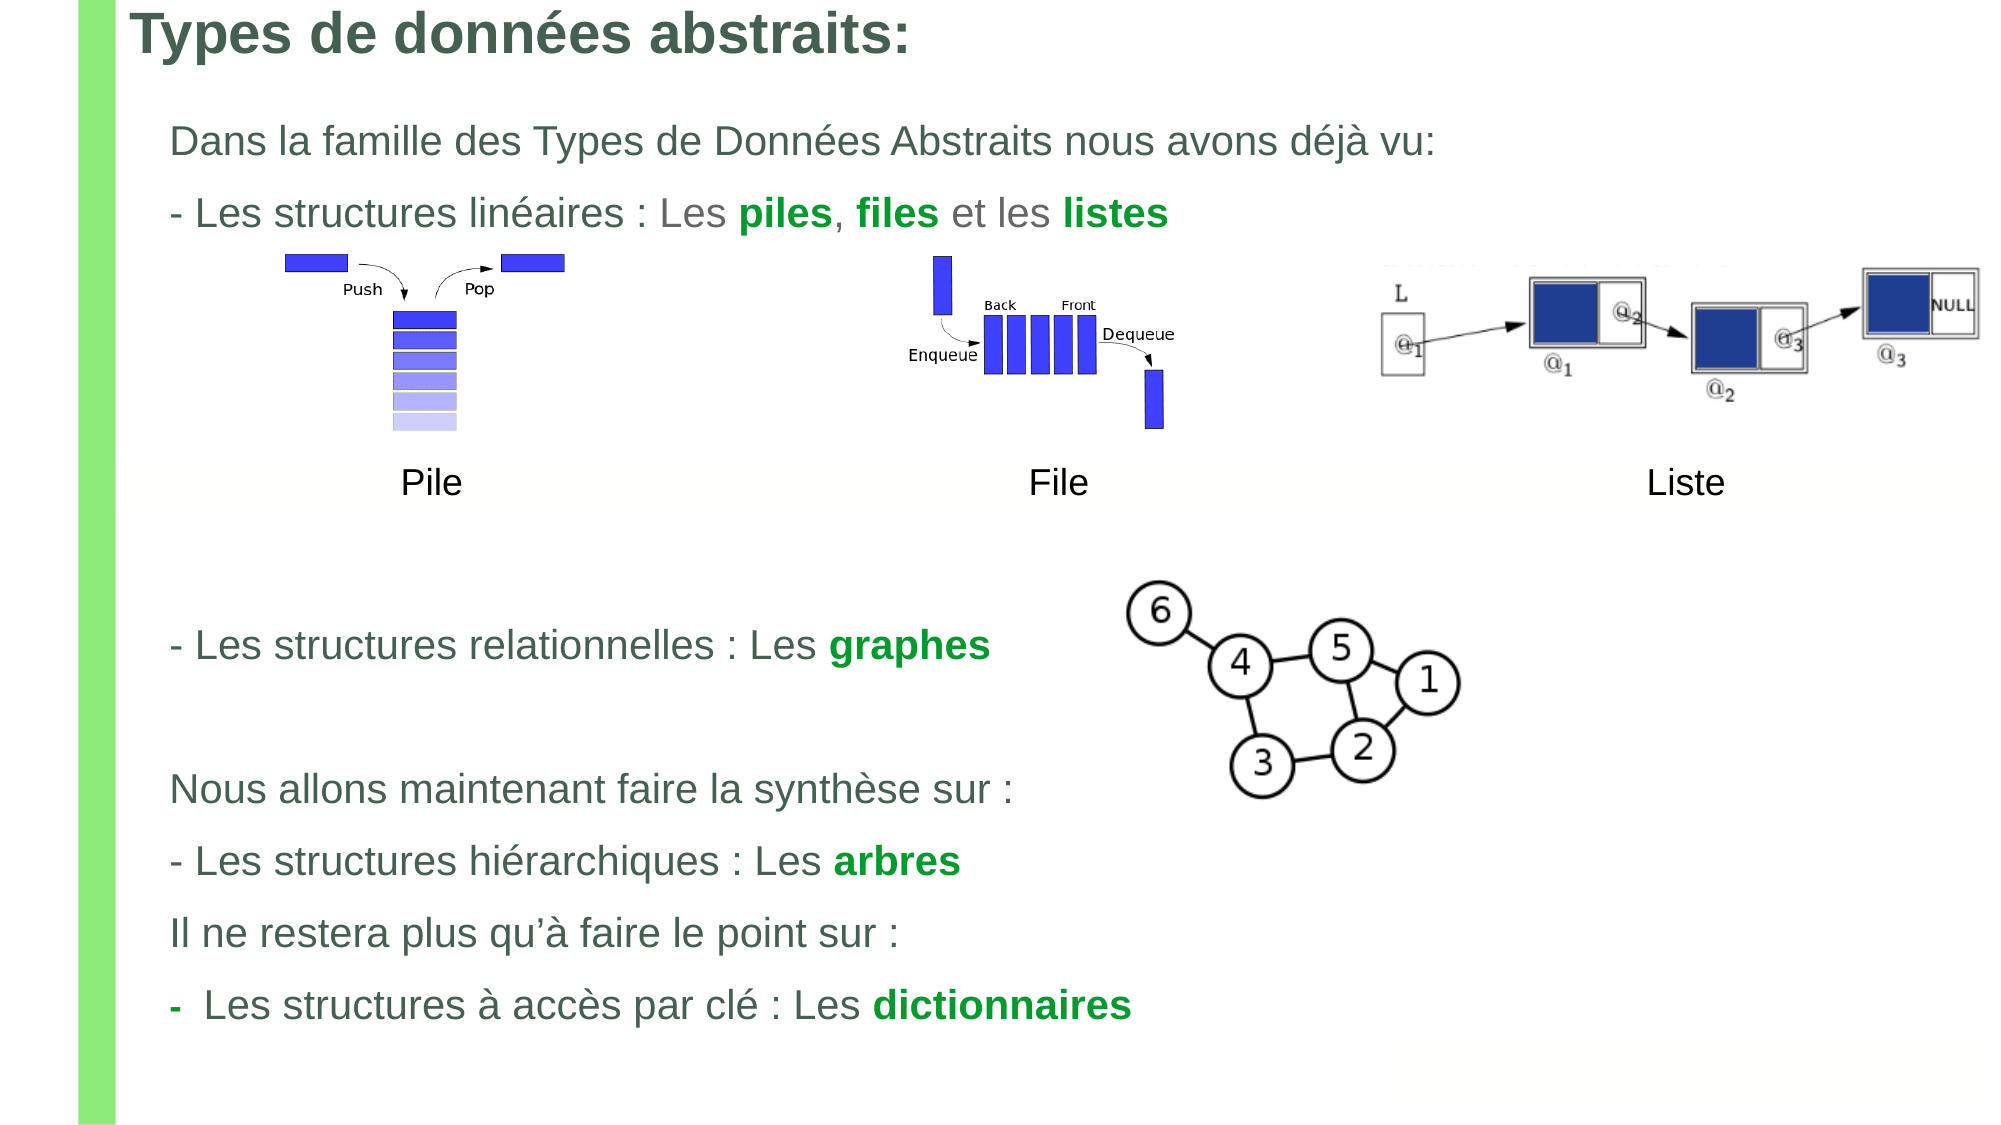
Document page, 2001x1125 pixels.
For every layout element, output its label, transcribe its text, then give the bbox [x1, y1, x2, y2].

table_header [1791, 1035, 1994, 1114]
picture [904, 253, 1175, 431]
picture [283, 253, 565, 431]
picture [1370, 265, 2000, 408]
text_box Dans la famille des Types de Données Abstraits nous avons déjà vu: - Les structures linéaires : Les piles, files et les listes - Les structures relationnelles : Les graphes Nous allons maintenant faire la synthèse sur : - Les structures hiérarchiques : Les arbres Il ne restera plus qu’à faire le point sur : - Les structures à accès par clé : Les dictionnaires [154, 110, 2000, 454]
table_header File [746, 455, 1372, 511]
table_header Liste [1373, 455, 2000, 511]
text_box Types de données abstraits: [114, 0, 2000, 106]
picture [1122, 576, 1466, 804]
table_header Pile [119, 455, 745, 511]
table_header [1383, 1035, 1586, 1114]
text_box Dans la famille des Types de Données Abstraits nous avons déjà vu: - Les structures linéaires : Les piles, files et les listes - Les structures relationnelles : Les graphes Nous allons maintenant faire la synthèse sur : - Les structures hiérarchiques : Les arbres Il ne restera plus qu’à faire le point sur : - Les structures à accès par clé : Les dictionnaires [154, 512, 2000, 756]
table_header [1587, 1035, 1790, 1114]
